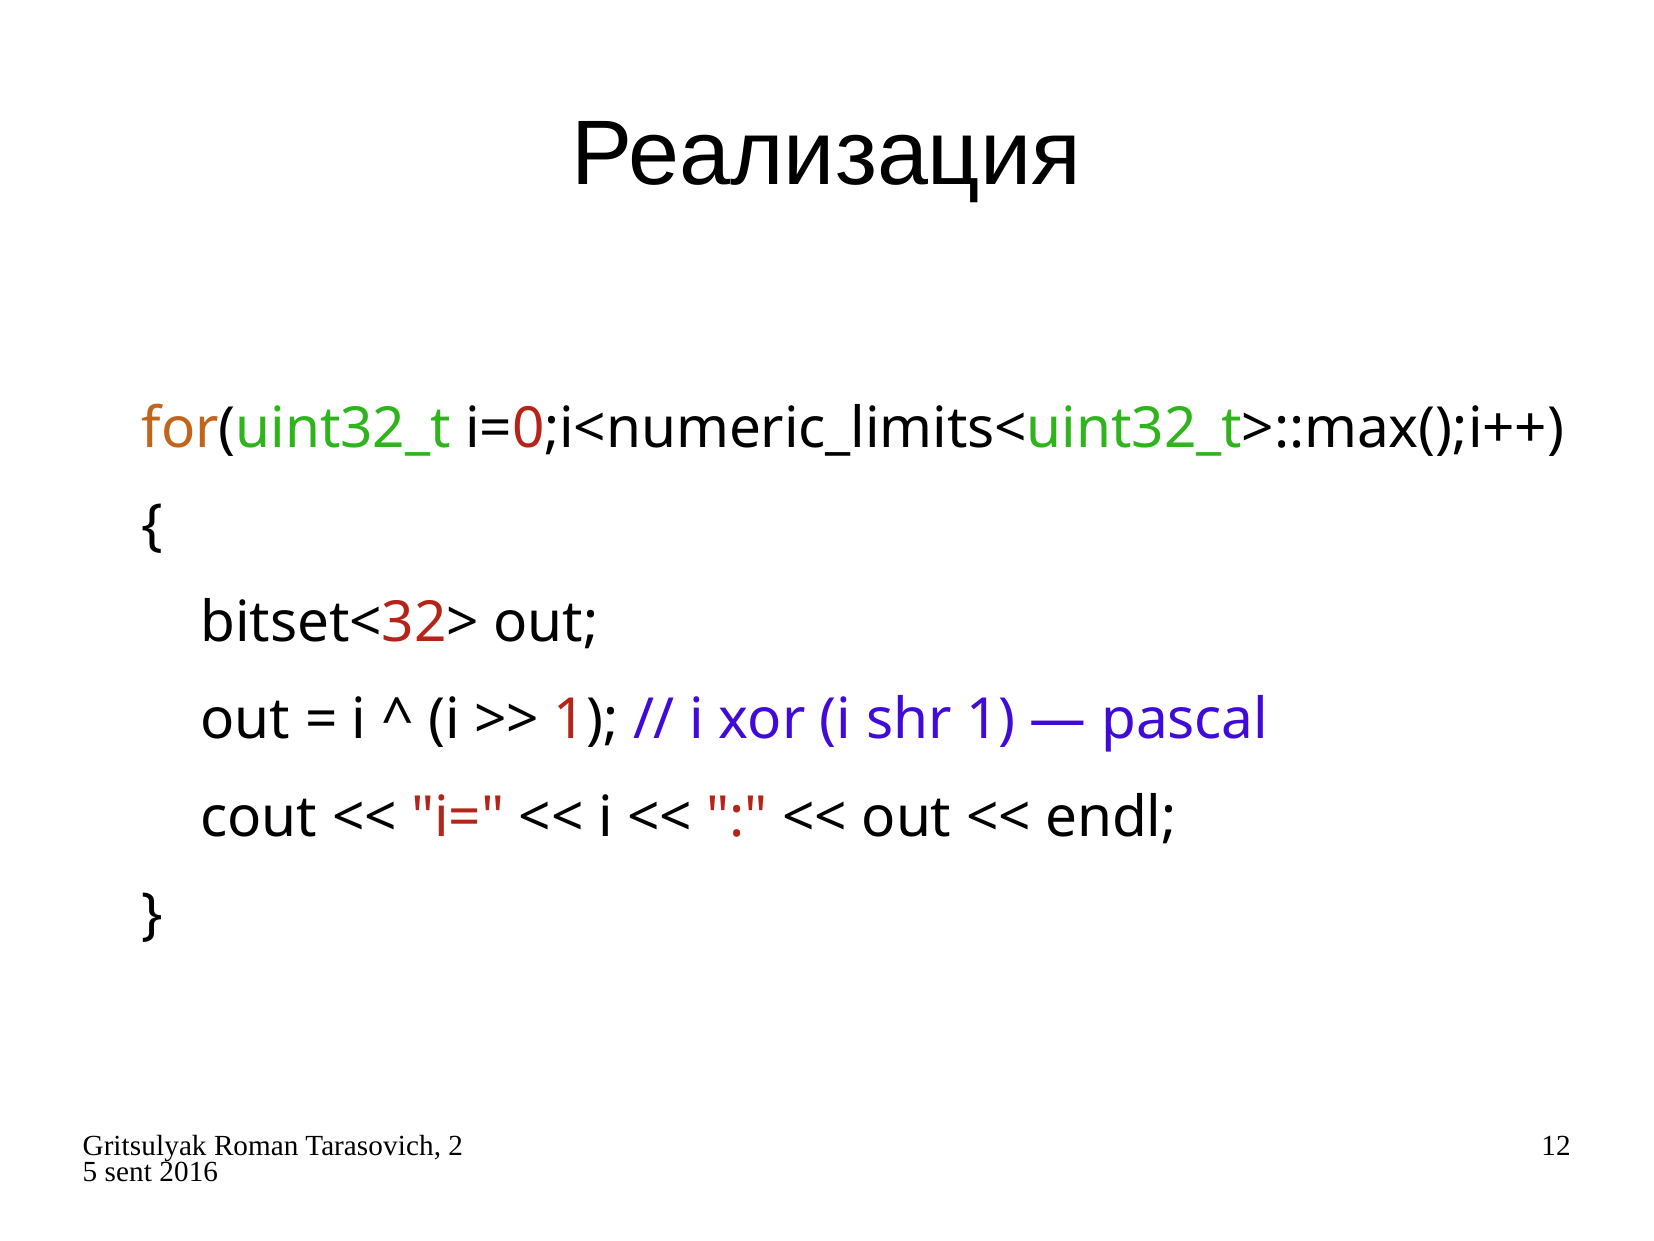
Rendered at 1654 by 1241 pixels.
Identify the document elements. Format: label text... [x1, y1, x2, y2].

list for(uint32_t i=0;i<numeric_limits<uint32_t>::max();i++) { bitset<32> out; out = i ^ (i >> 1); // i xor (i shr 1) — pascal cout << "i=" << i << ":" << out << endl; } [82, 290, 1571, 1010]
title Реализация [82, 49, 1571, 257]
